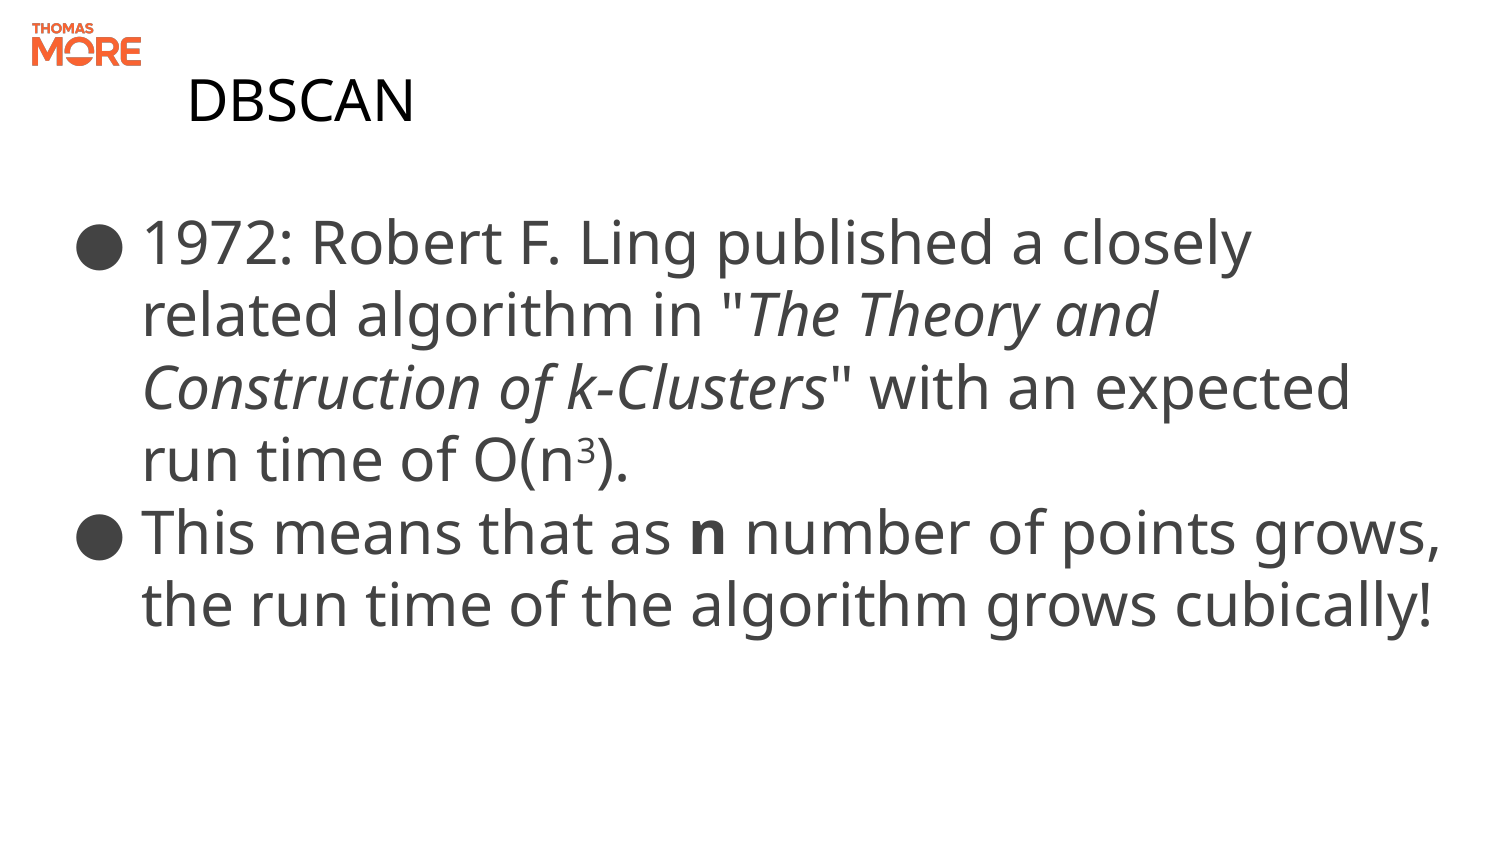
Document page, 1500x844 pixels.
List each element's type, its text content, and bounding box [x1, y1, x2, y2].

title DBSCAN [171, 48, 1449, 143]
picture [22, 13, 151, 76]
list 1972: Robert F. Ling published a closely related algorithm in "The Theory and Construction of k-Clusters" with an expected run time of O(n3). This means that as n number of points grows, the run time of the algorithm grows cubically! [51, 189, 1476, 750]
